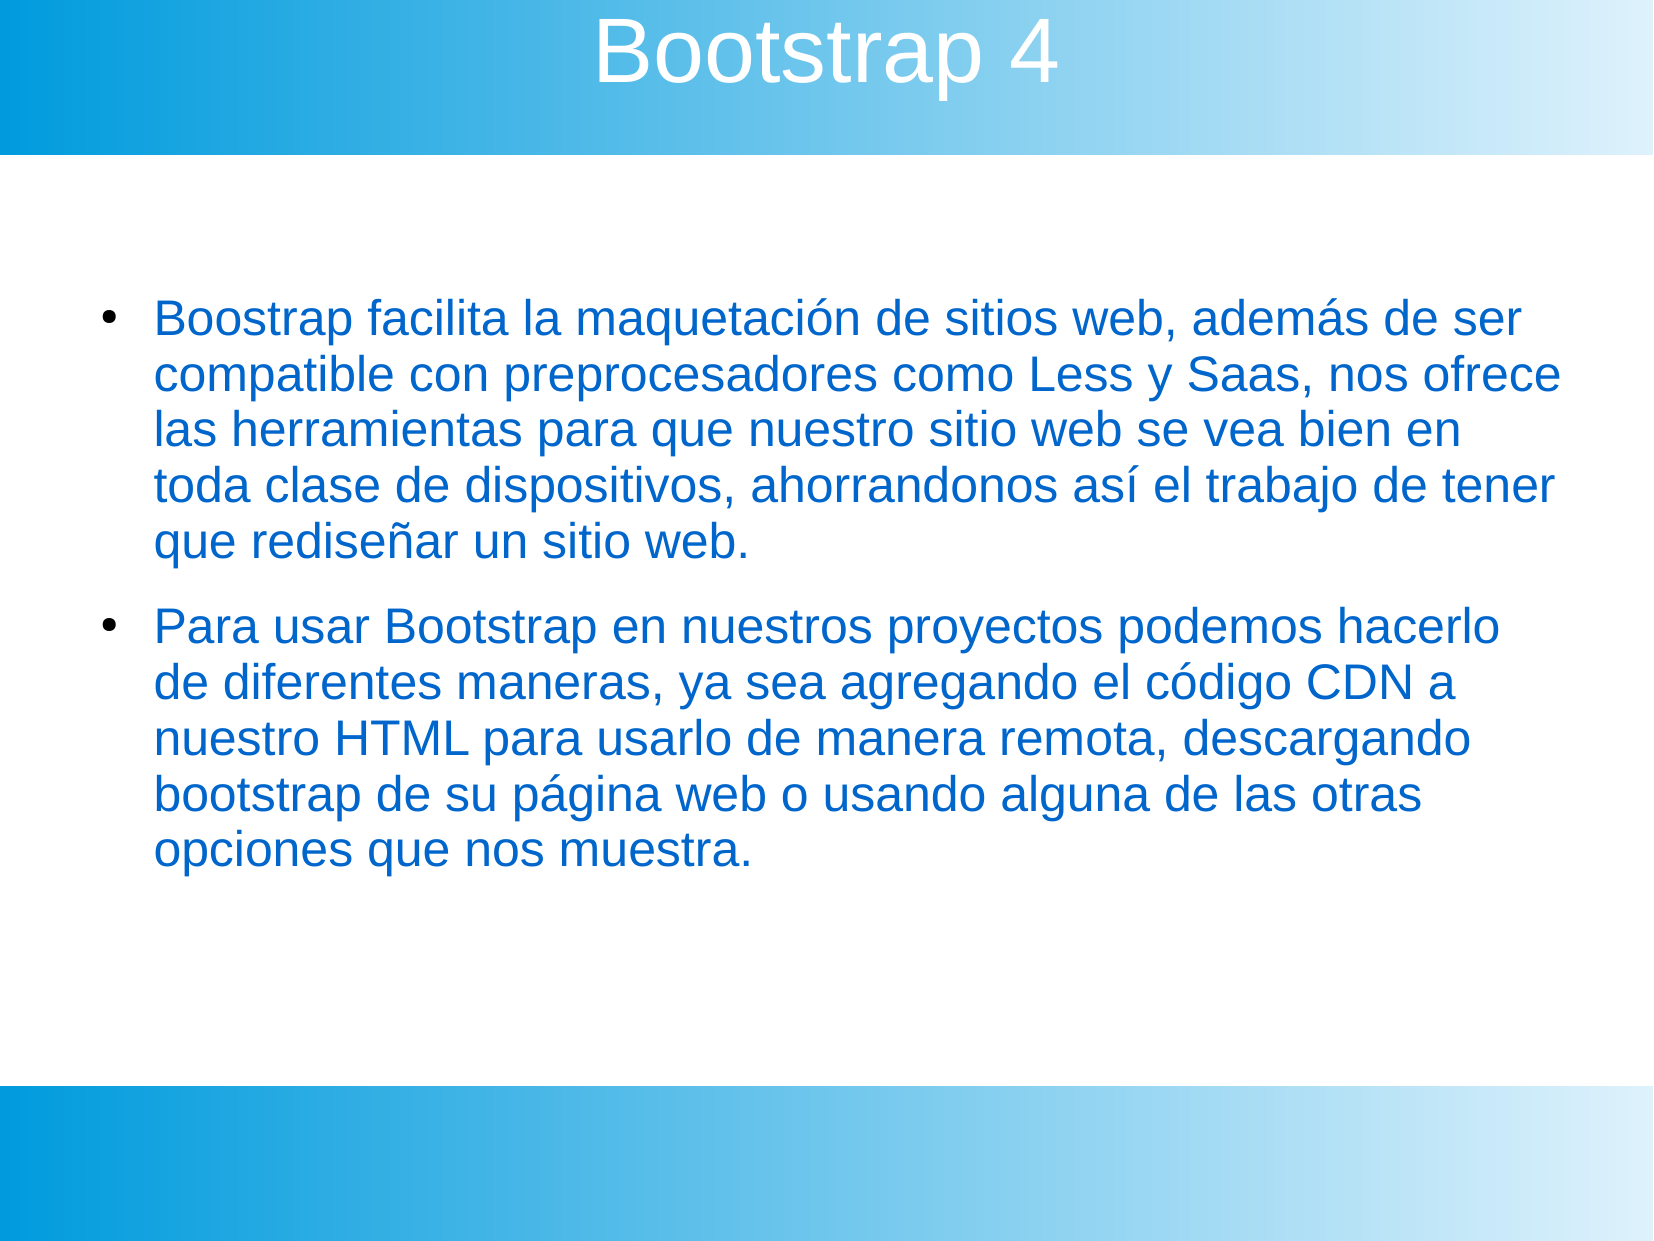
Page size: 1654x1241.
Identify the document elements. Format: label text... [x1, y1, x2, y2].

list Boostrap facilita la maquetación de sitios web, además de ser compatible con preprocesadores como Less y Saas, nos ofrece las herramientas para que nuestro sitio web se vea bien en toda clase de dispositivos, ahorrandonos así el trabajo de tener que rediseñar un sitio web. Para usar Bootstrap en nuestros proyectos podemos hacerlo de diferentes maneras, ya sea agregando el código CDN a nuestro HTML para usarlo de manera remota, descargando bootstrap de su página web o usando alguna de las otras opciones que nos muestra. [82, 290, 1571, 1010]
title Bootstrap 4 [82, 0, 1571, 205]
